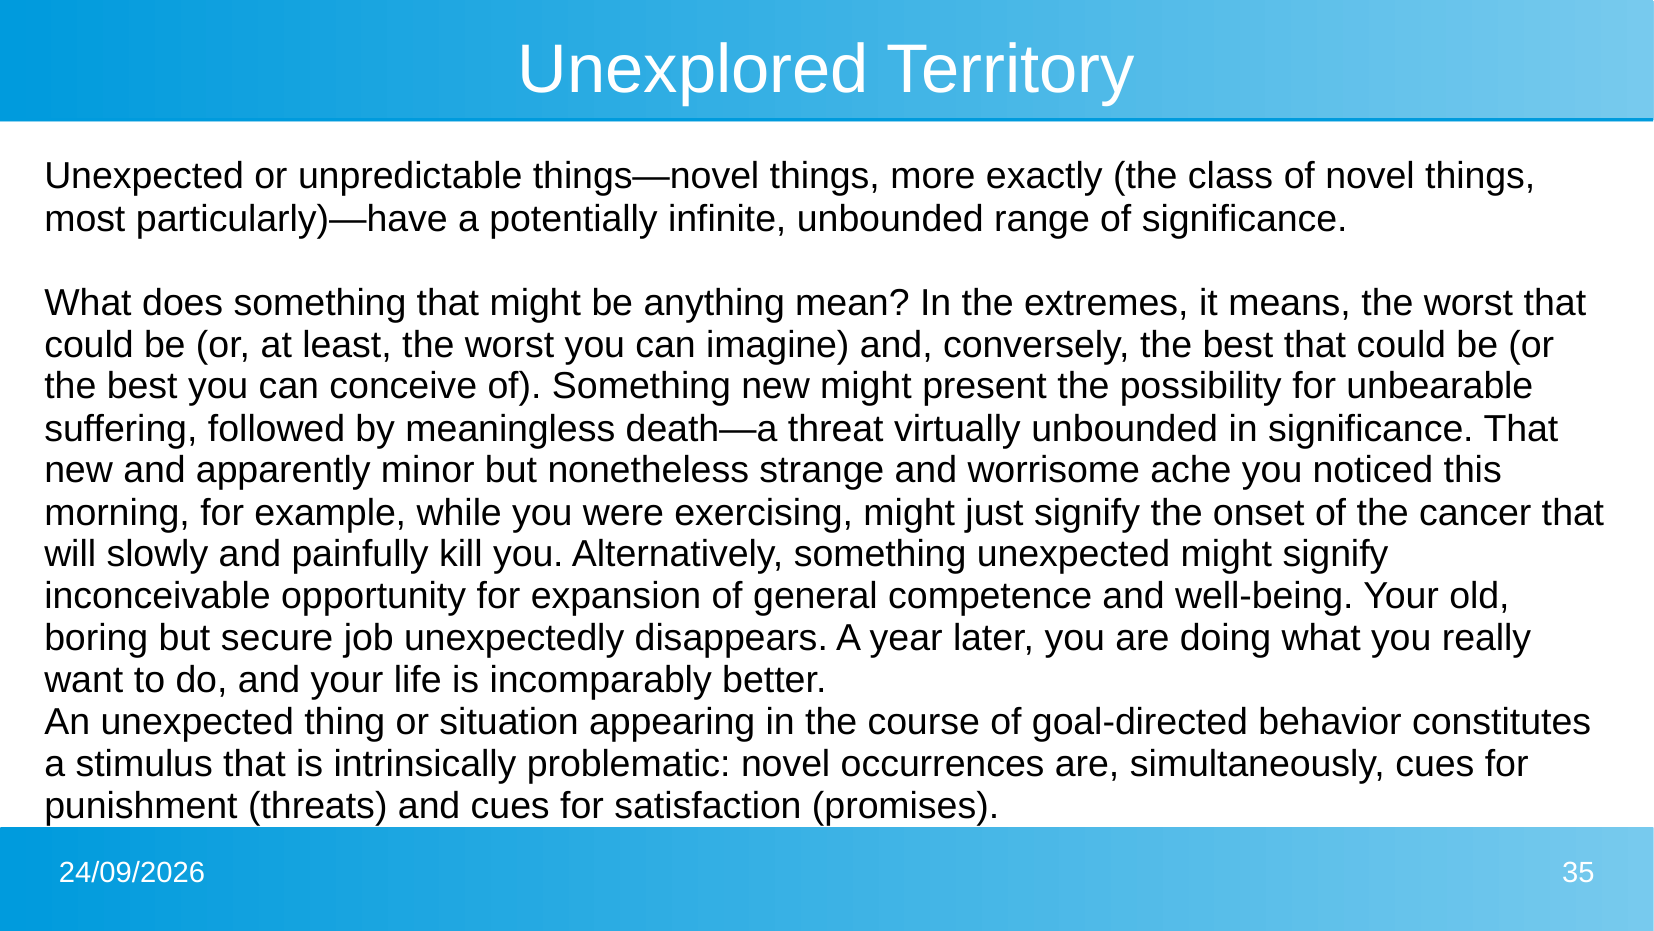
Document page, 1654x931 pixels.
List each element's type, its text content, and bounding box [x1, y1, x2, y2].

title Unexplored Territory [59, 29, 1595, 108]
text_box Unexpected or unpredictable things—novel things, more exactly (the class of novel things, most particularly)—have a potentially infinite, unbounded range of significance. What does something that might be anything mean? In the extremes, it means, the worst that could be (or, at least, the worst you can imagine) and, conversely, the best that could be (or the best you can conceive of). Something new might present the possibility for unbearable suffering, followed by meaningless death—a threat virtually unbounded in significance. That new and apparently minor but nonetheless strange and worrisome ache you noticed this morning, for example, while you were exercising, might just signify the onset of the cancer that will slowly and painfully kill you. Alternatively, something unexpected might signify inconceivable opportunity for expansion of general competence and well-being. Your old, boring but secure job unexpectedly disappears. A year later, you are doing what you really want to do, and your life is incomparably better. An unexpected thing or situation appearing in the course of goal-directed behavior constitutes a stimulus that is intrinsically problematic: novel occurrences are, simultaneously, cues for punishment (threats) and cues for satisfaction (promises). [29, 147, 1625, 835]
